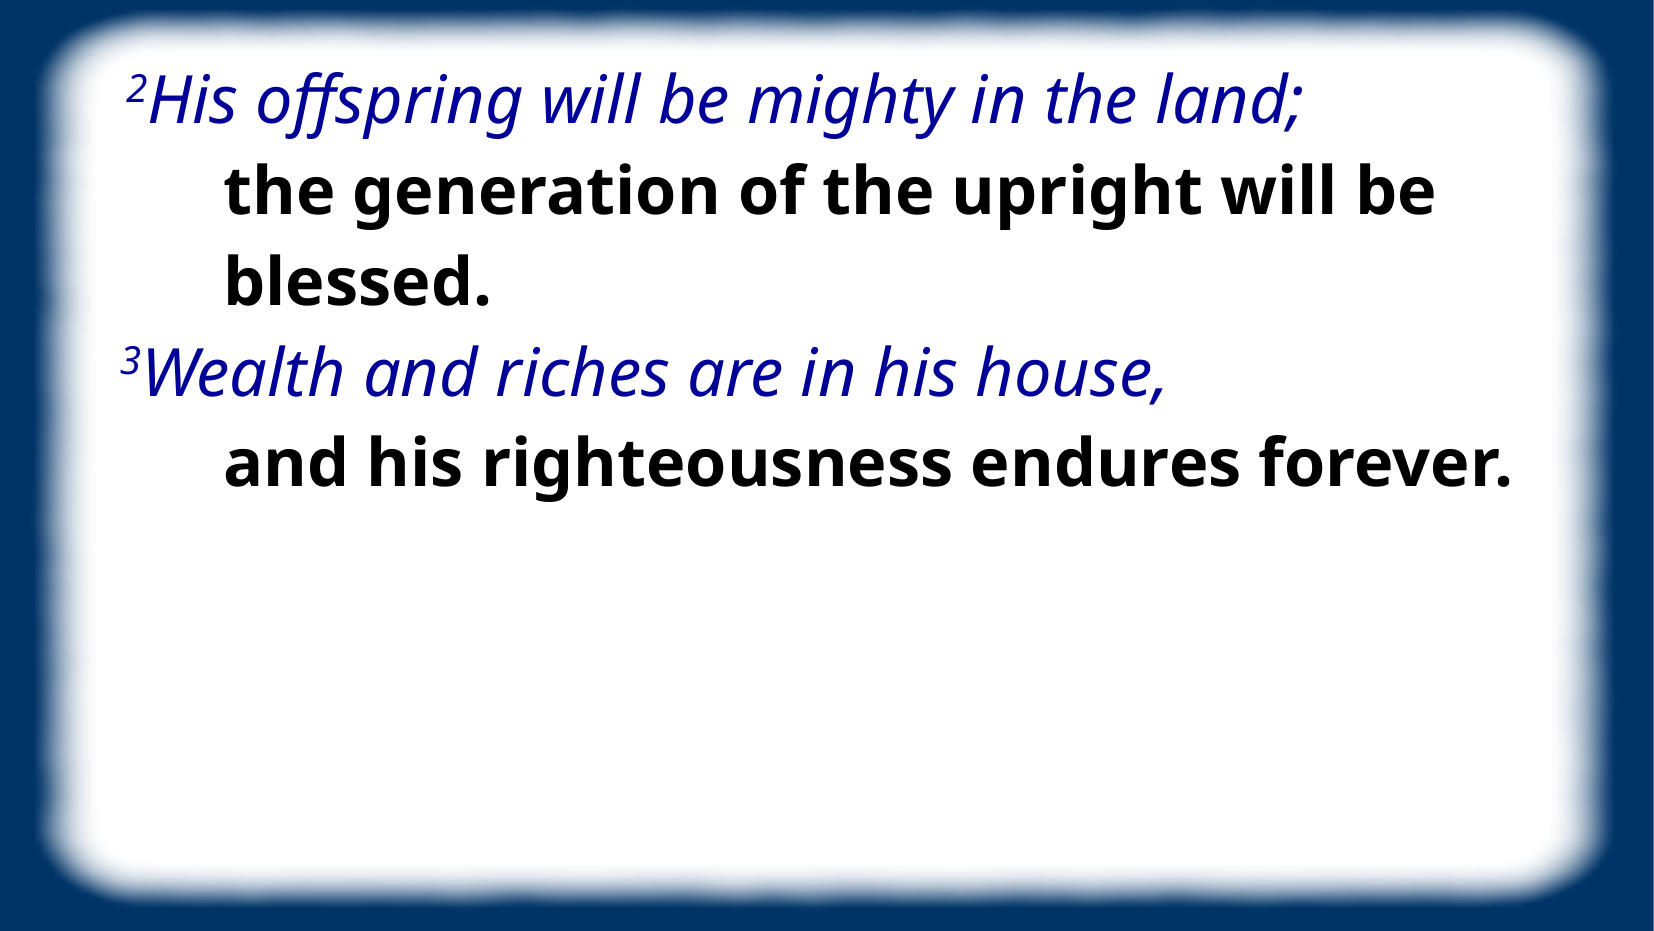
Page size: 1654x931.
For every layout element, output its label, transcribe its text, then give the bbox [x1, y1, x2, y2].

picture [0, 0, 1654, 931]
text_box 2His offspring will be mighty in the land; the generation of the upright will be blessed. 3Wealth and riches are in his house, and his righteousness endures forever. [105, 45, 1546, 504]
